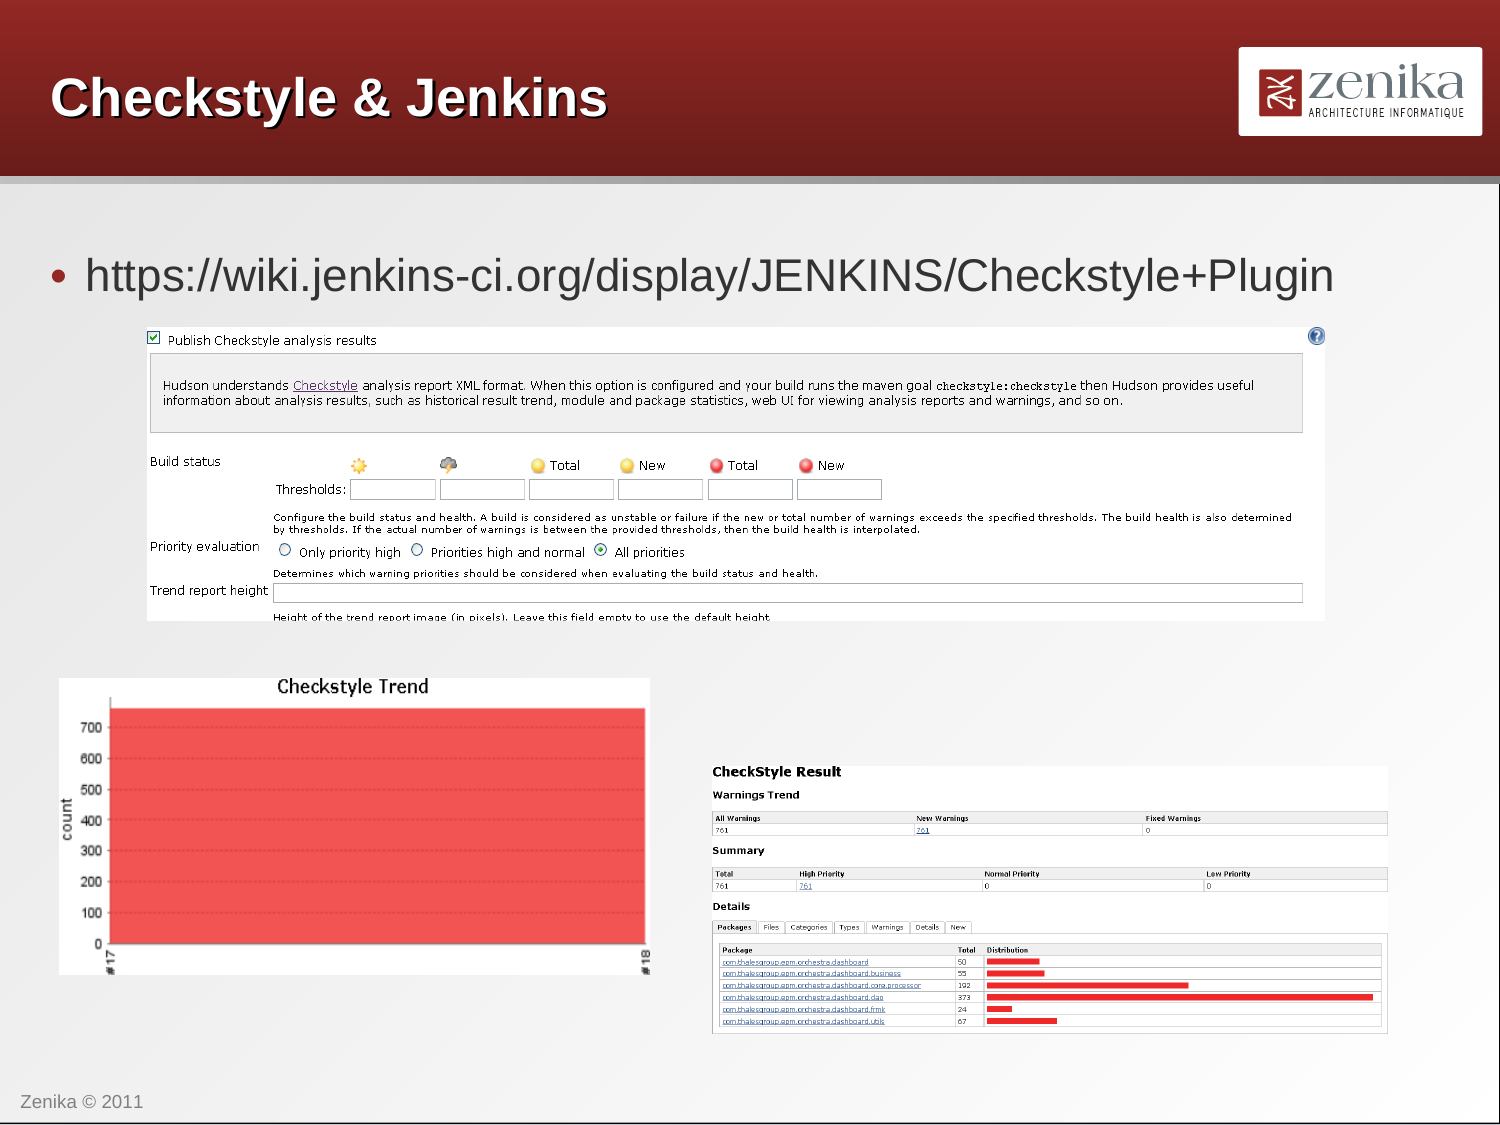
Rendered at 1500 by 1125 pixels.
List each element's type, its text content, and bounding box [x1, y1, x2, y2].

title Checkstyle & Jenkins [50, 15, 1206, 180]
list https://wiki.jenkins-ci.org/display/JENKINS/Checkstyle+Plugin [50, 249, 1435, 1079]
picture [1257, 58, 1464, 125]
